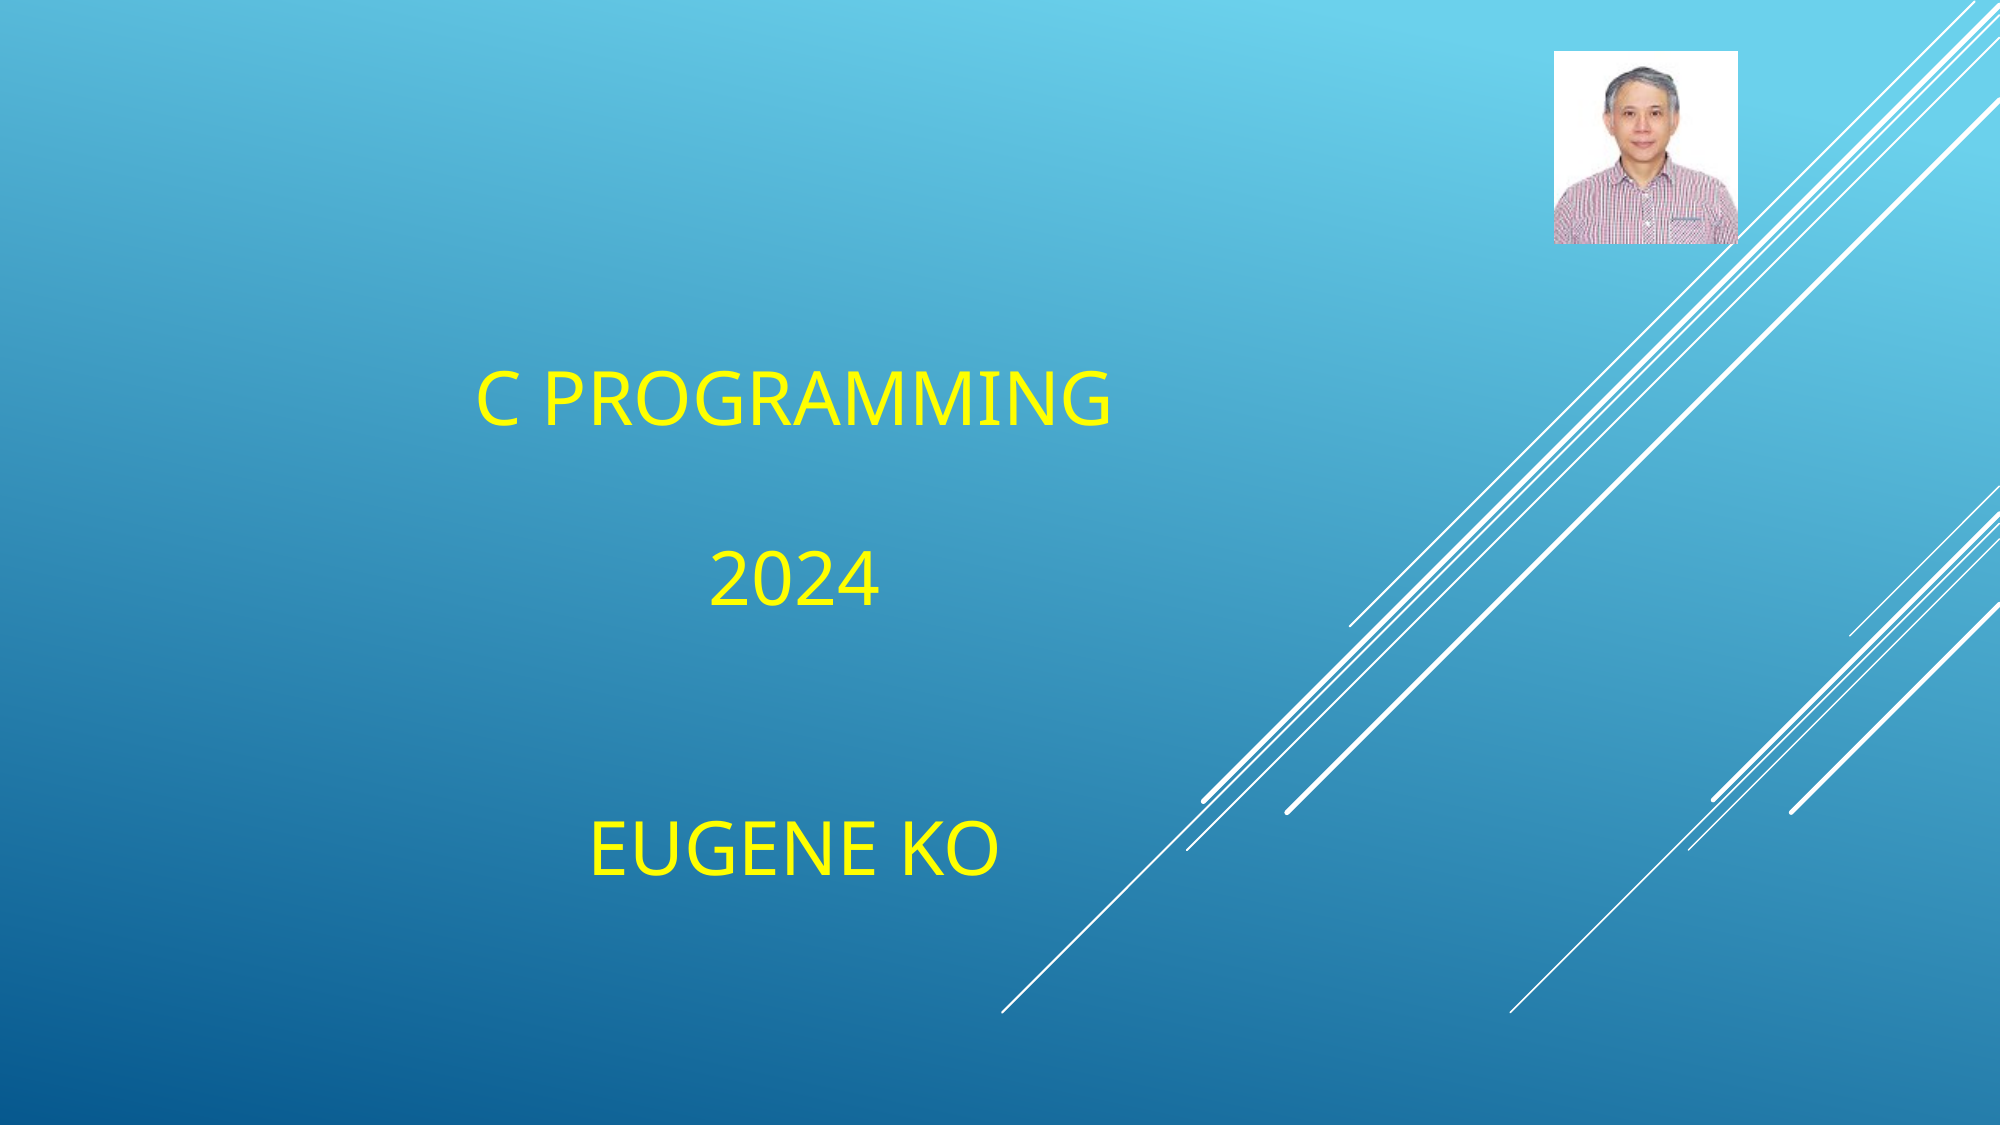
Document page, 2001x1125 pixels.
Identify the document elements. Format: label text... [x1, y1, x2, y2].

title C programming 2024 Eugene KO [52, 148, 1537, 899]
picture [1554, 51, 1738, 244]
